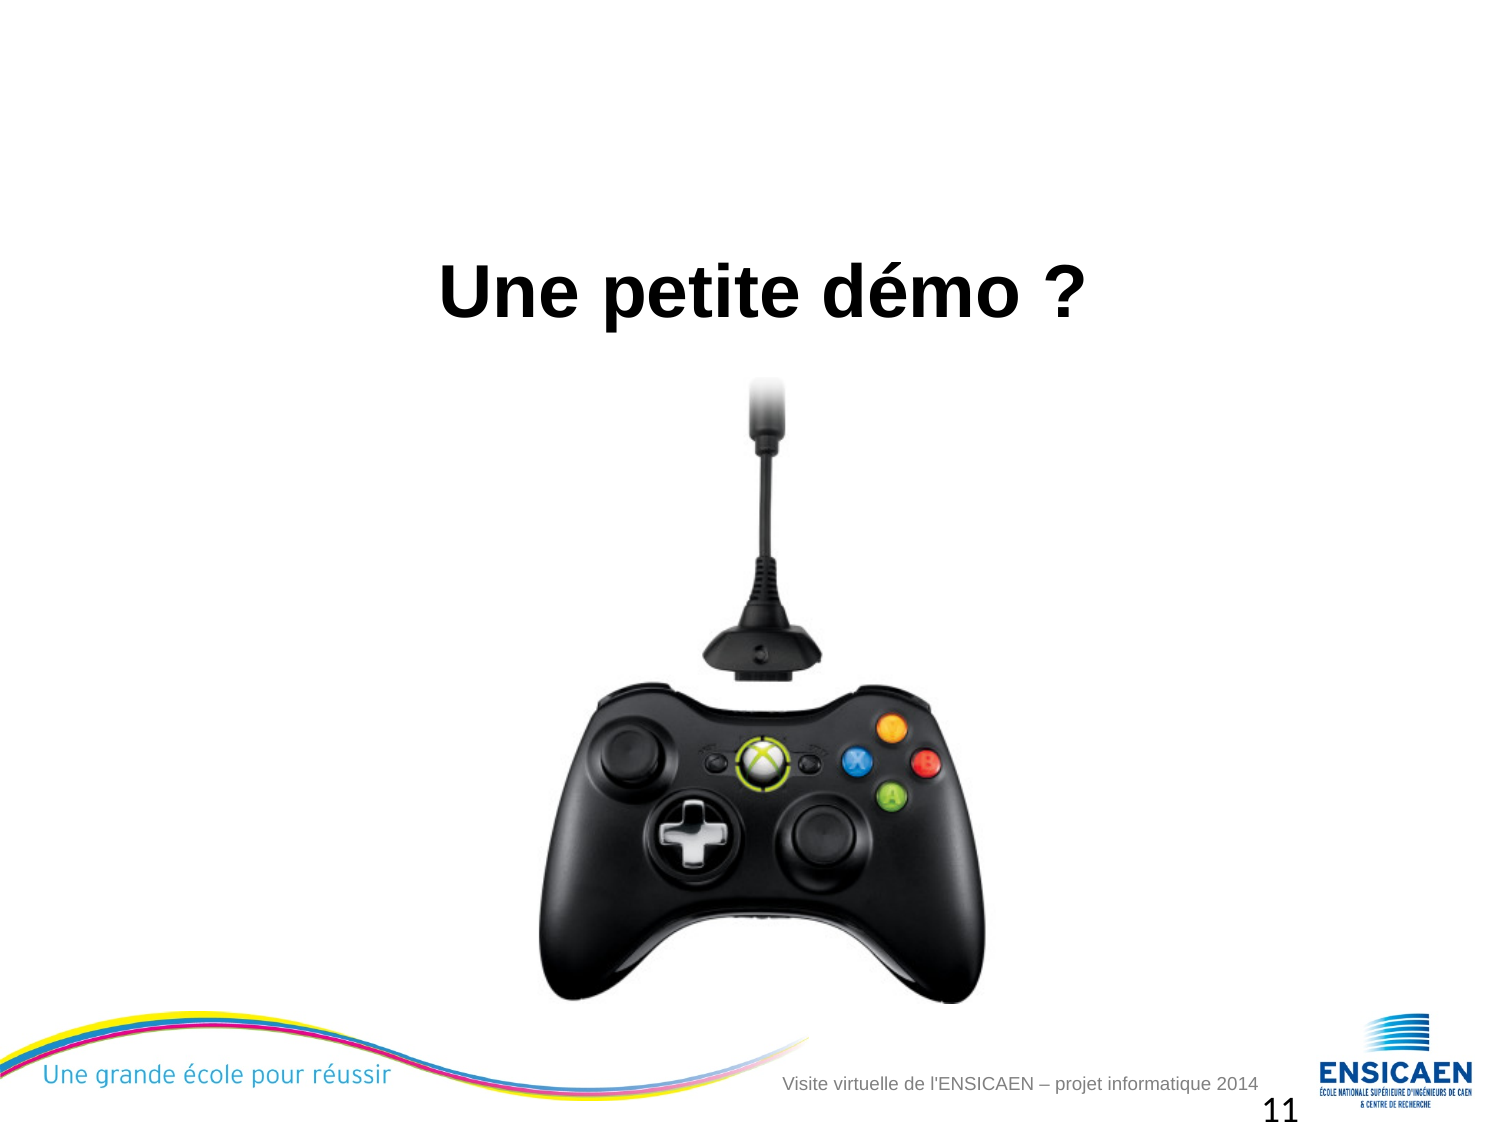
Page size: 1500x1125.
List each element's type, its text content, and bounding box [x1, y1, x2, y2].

picture [1316, 1011, 1475, 1110]
slide_number <numéro> [1246, 1070, 1317, 1125]
picture [0, 1011, 809, 1101]
text_box Visite virtuelle de l'ENSICAEN – projet informatique 2014 [767, 1065, 1300, 1125]
picture [206, 416, 1319, 1004]
title Une petite démo ? [88, 227, 1439, 416]
